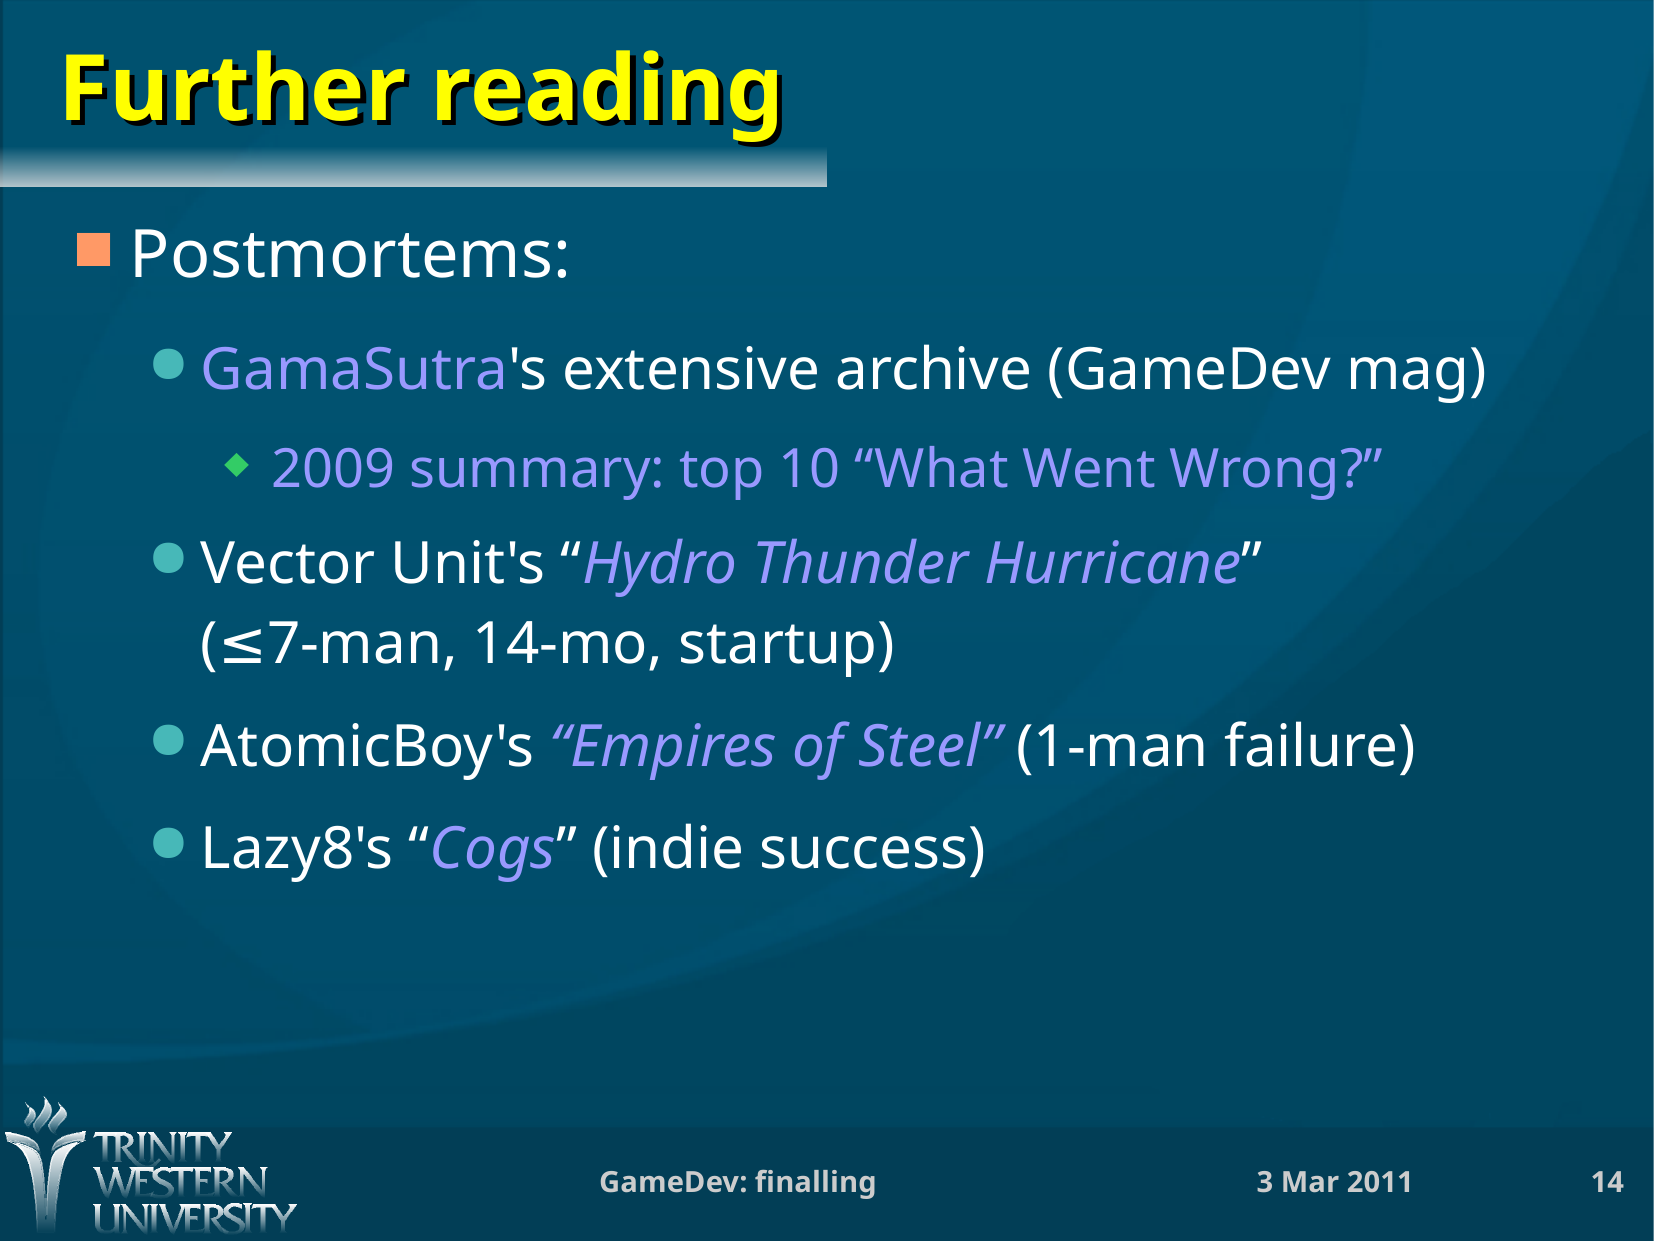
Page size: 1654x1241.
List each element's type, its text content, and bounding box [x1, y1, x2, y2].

list Postmortems: GamaSutra's extensive archive (GameDev mag) 2009 summary: top 10 “What Went Wrong?” Vector Unit's “Hydro Thunder Hurricane” (≤7-man, 14-mo, startup) AtomicBoy's “Empires of Steel” (1-man failure) Lazy8's “Cogs” (indie success) [59, 206, 1625, 1026]
picture [38, 1227, 54, 1232]
title Further reading [59, 19, 1595, 148]
title Closing kits [0, 154, 827, 158]
